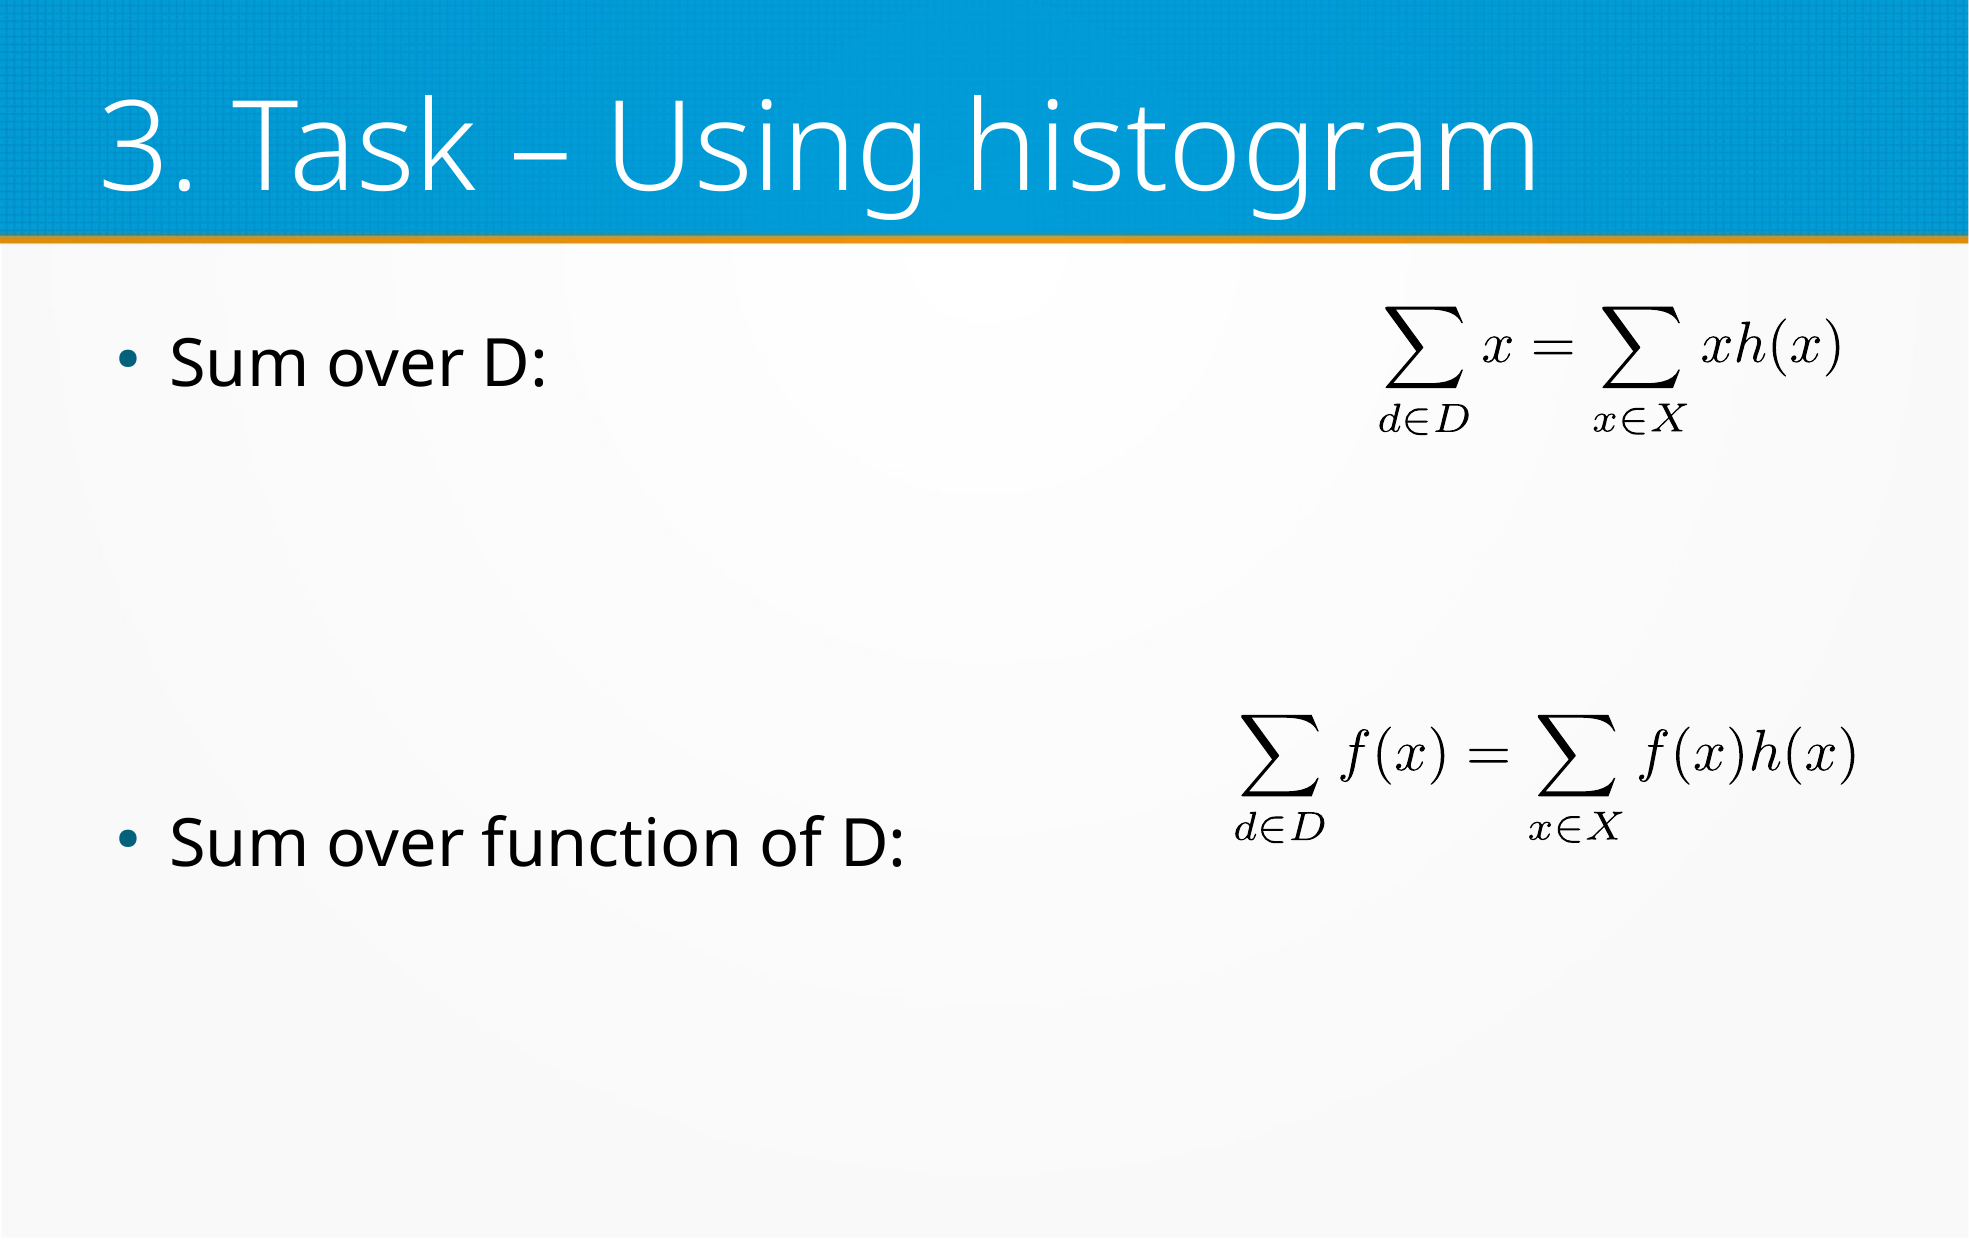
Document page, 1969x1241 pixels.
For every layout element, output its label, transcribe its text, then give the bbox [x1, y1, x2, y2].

picture [0, 233, 1969, 1241]
title 3. Task – Using histogram [98, 19, 1870, 227]
text_box [1232, 709, 1861, 844]
text_box [1376, 300, 1846, 436]
list Sum over D: Sum over function of D: [98, 315, 1861, 1081]
